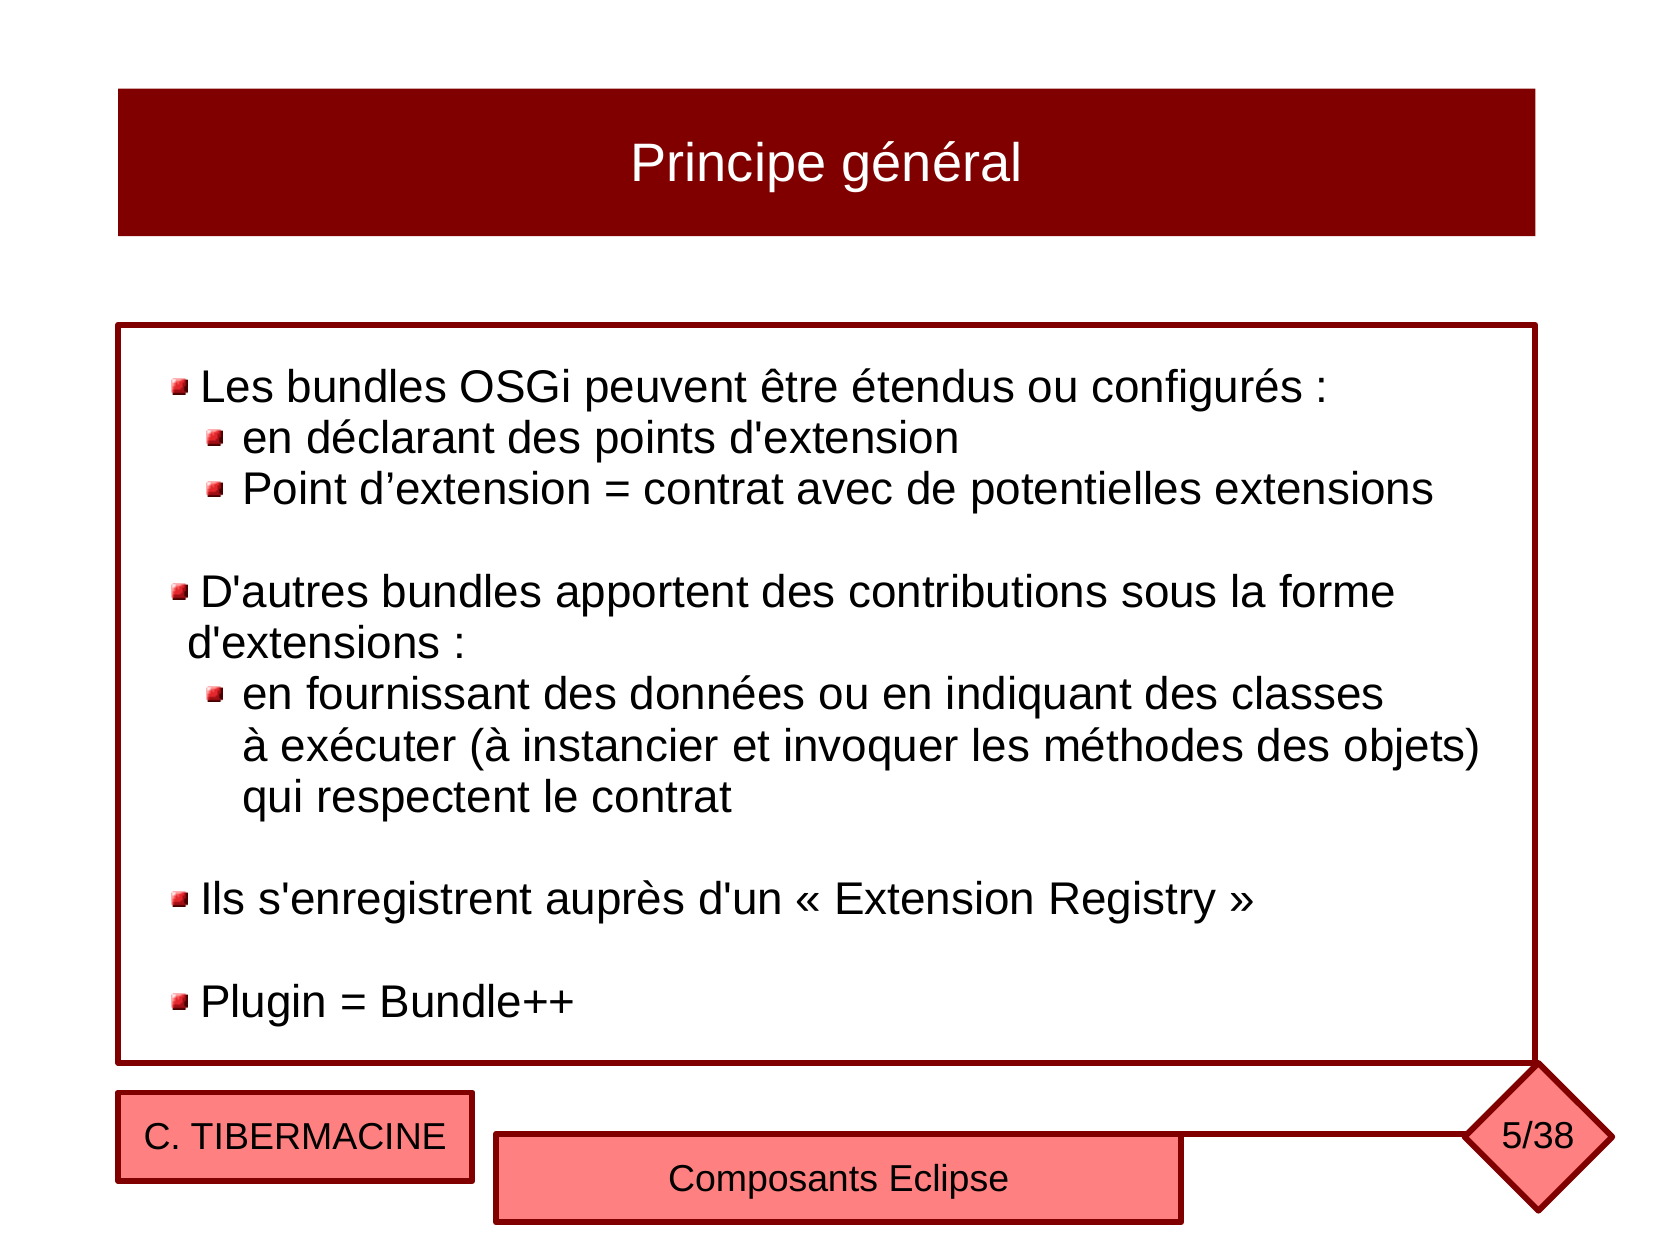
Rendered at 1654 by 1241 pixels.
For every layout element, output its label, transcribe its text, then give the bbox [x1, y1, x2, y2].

picture [171, 993, 188, 1010]
picture [206, 686, 223, 702]
text_box [1464, 1115, 1486, 1159]
text_box Principe général [118, 88, 1536, 237]
picture [206, 429, 223, 446]
text_box Composants Eclipse [496, 1133, 1182, 1223]
picture [171, 378, 188, 395]
picture [171, 891, 188, 907]
text_box <numéro>/38 [1486, 1107, 1654, 1164]
picture [206, 481, 223, 497]
text_box [1494, 1062, 1583, 1107]
text_box Les bundles OSGi peuvent être étendus ou configurés : en déclarant des points d'extension Point d’extension = contrat avec de potentielles extensions D'autres bundles apportent des contributions sous la forme d'extensions : en fournissant des données ou en indiquant des classes à exécuter (à instancier et invoquer les méthodes des objets) qui respectent le contrat Ils s'enregistrent auprès d'un « Extension Registry » Plugin = Bundle++ [118, 324, 1536, 1063]
text_box C. TIBERMACINE [118, 1092, 473, 1182]
picture [171, 583, 188, 600]
text_box [1491, 1164, 1586, 1211]
